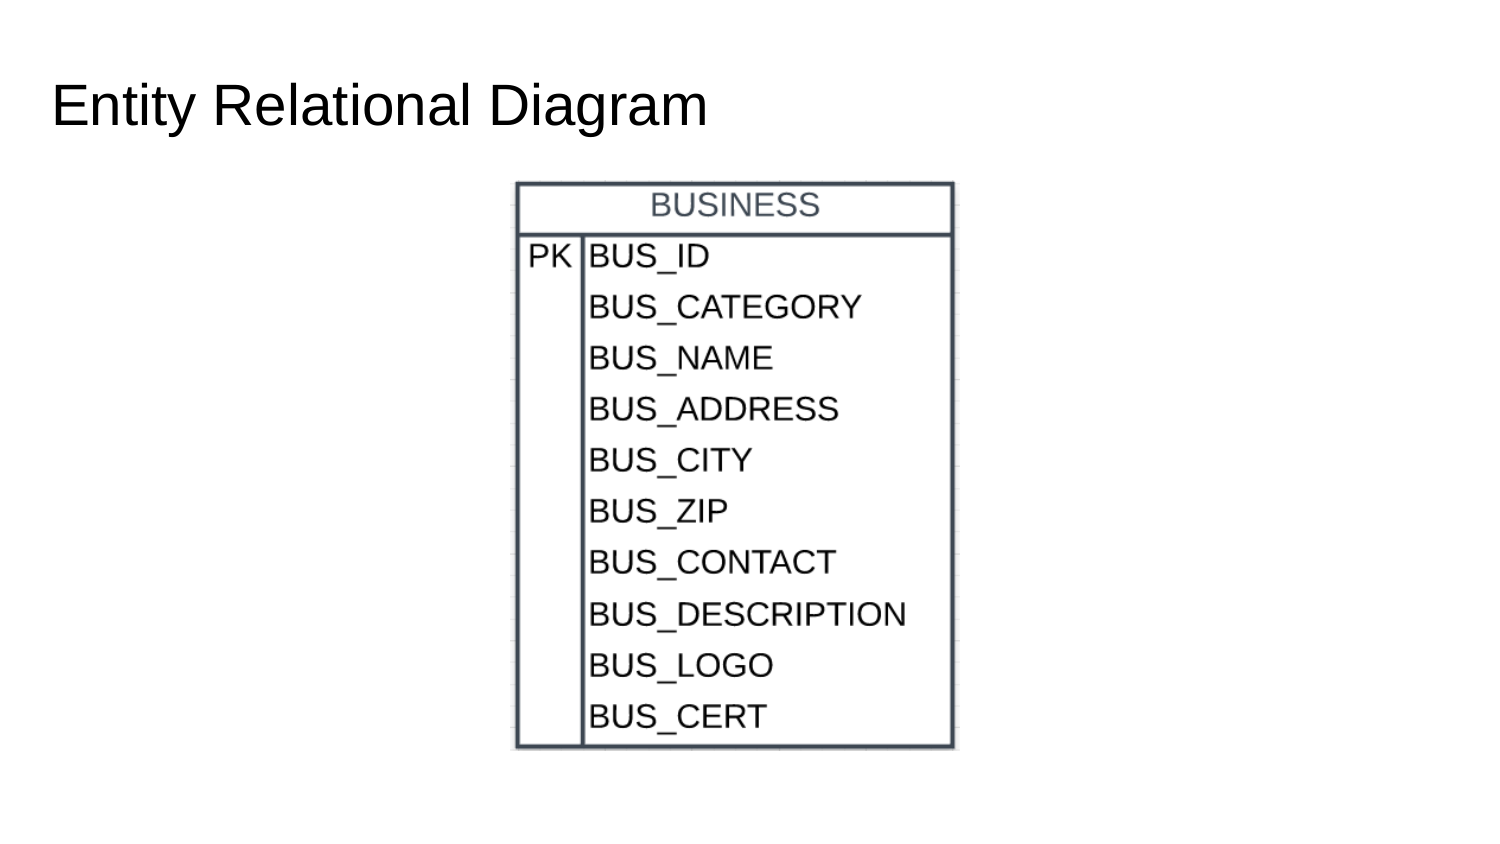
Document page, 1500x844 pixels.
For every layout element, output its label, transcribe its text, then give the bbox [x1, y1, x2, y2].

title Entity Relational Diagram [51, 72, 1449, 139]
picture [510, 180, 960, 751]
